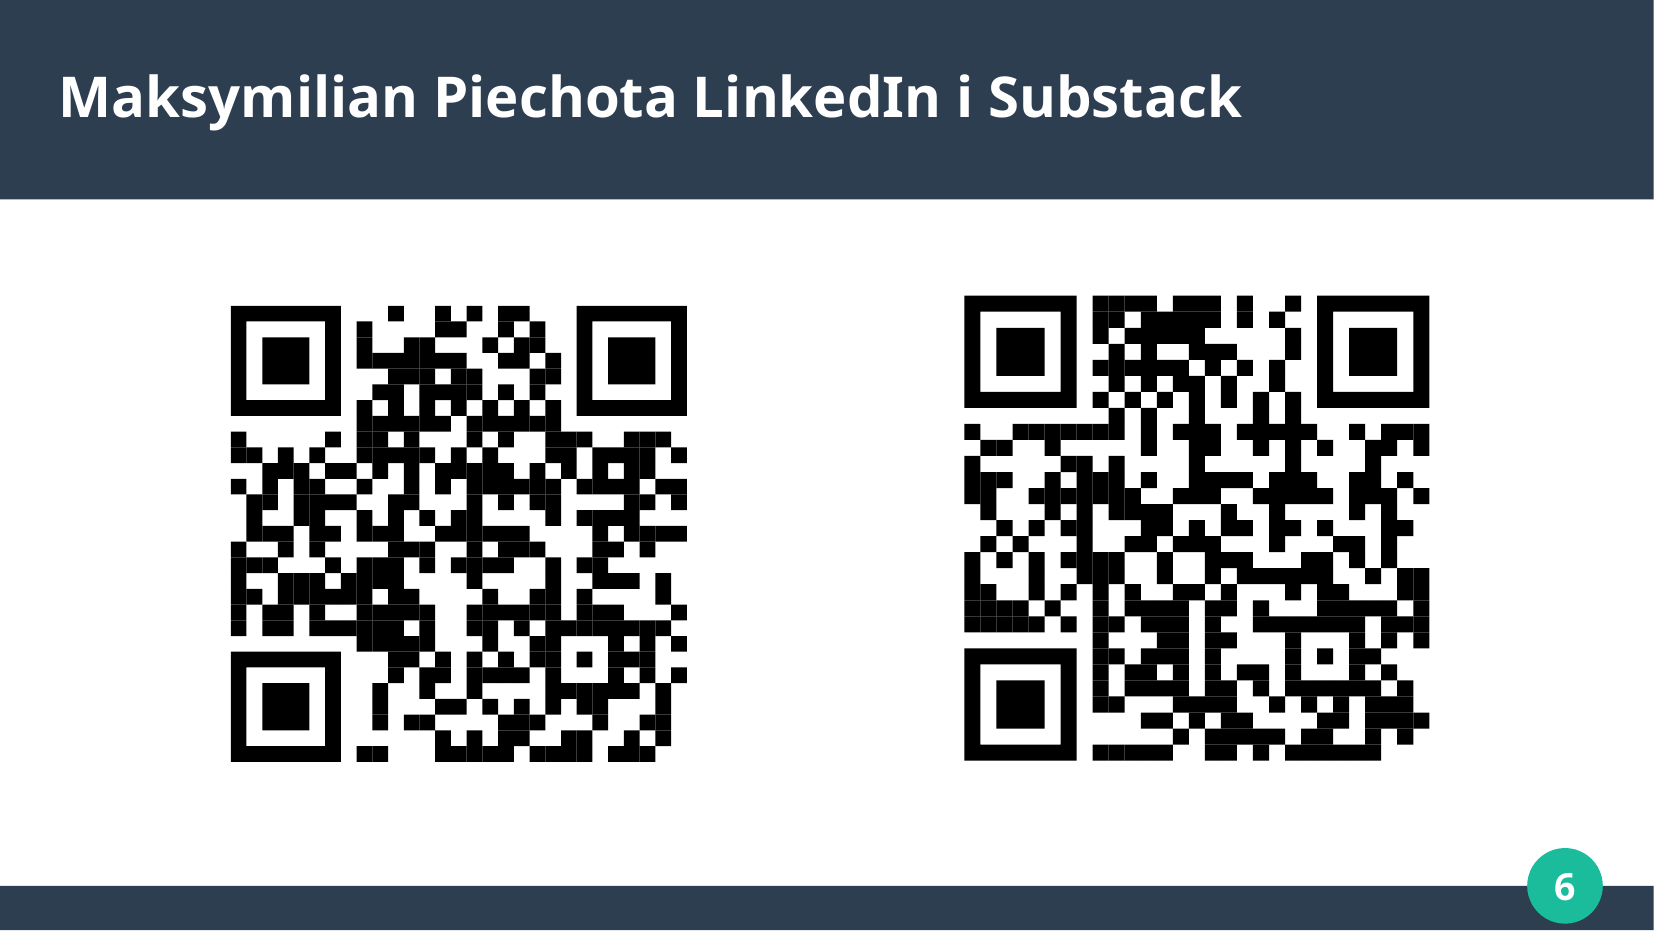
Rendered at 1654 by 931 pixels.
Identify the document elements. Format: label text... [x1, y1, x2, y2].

picture [167, 242, 751, 826]
title Maksymilian Piechota LinkedIn i Substack [59, 37, 1595, 156]
picture [900, 231, 1494, 826]
